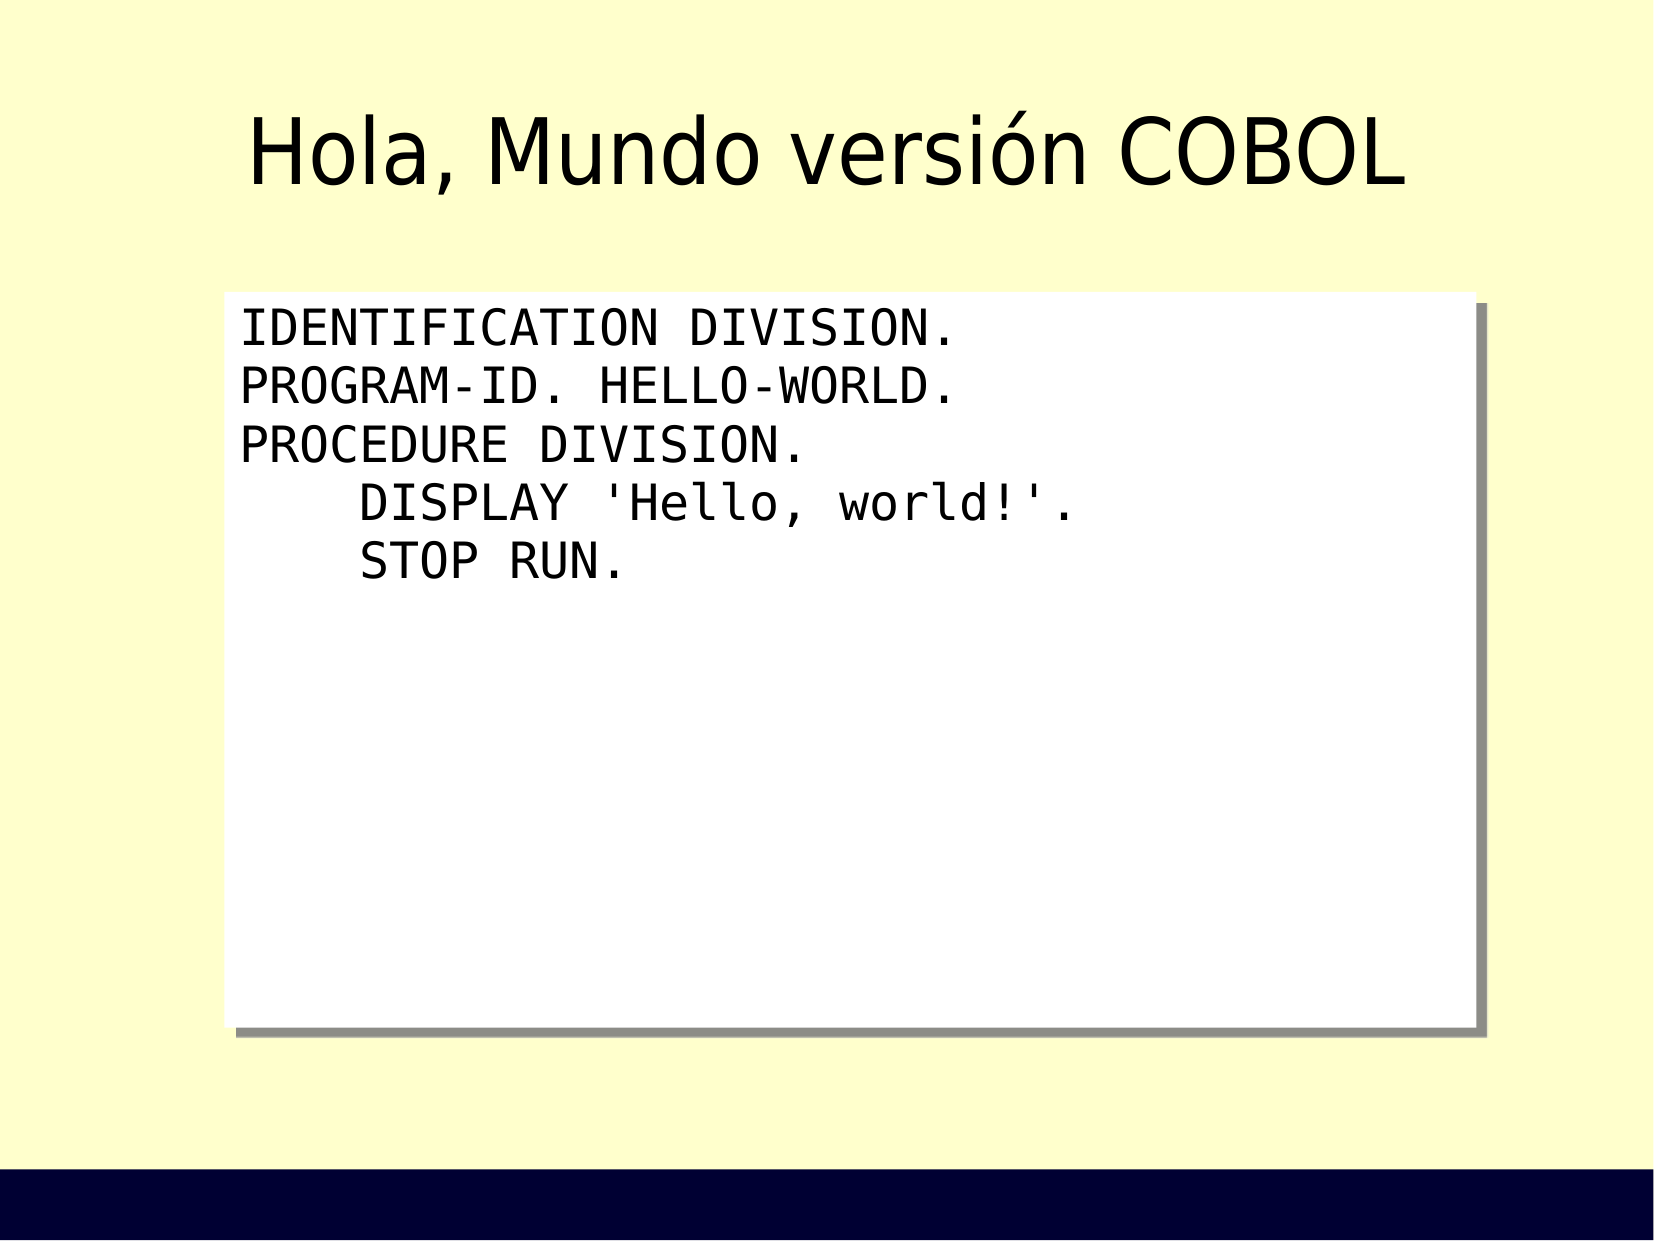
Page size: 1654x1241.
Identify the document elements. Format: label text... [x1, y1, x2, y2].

text_box IDENTIFICATION DIVISION. PROGRAM-ID. HELLO-WORLD. PROCEDURE DIVISION. DISPLAY 'Hello, world!'. STOP RUN. [224, 291, 1477, 1028]
title Hola, Mundo versión COBOL [82, 49, 1571, 257]
